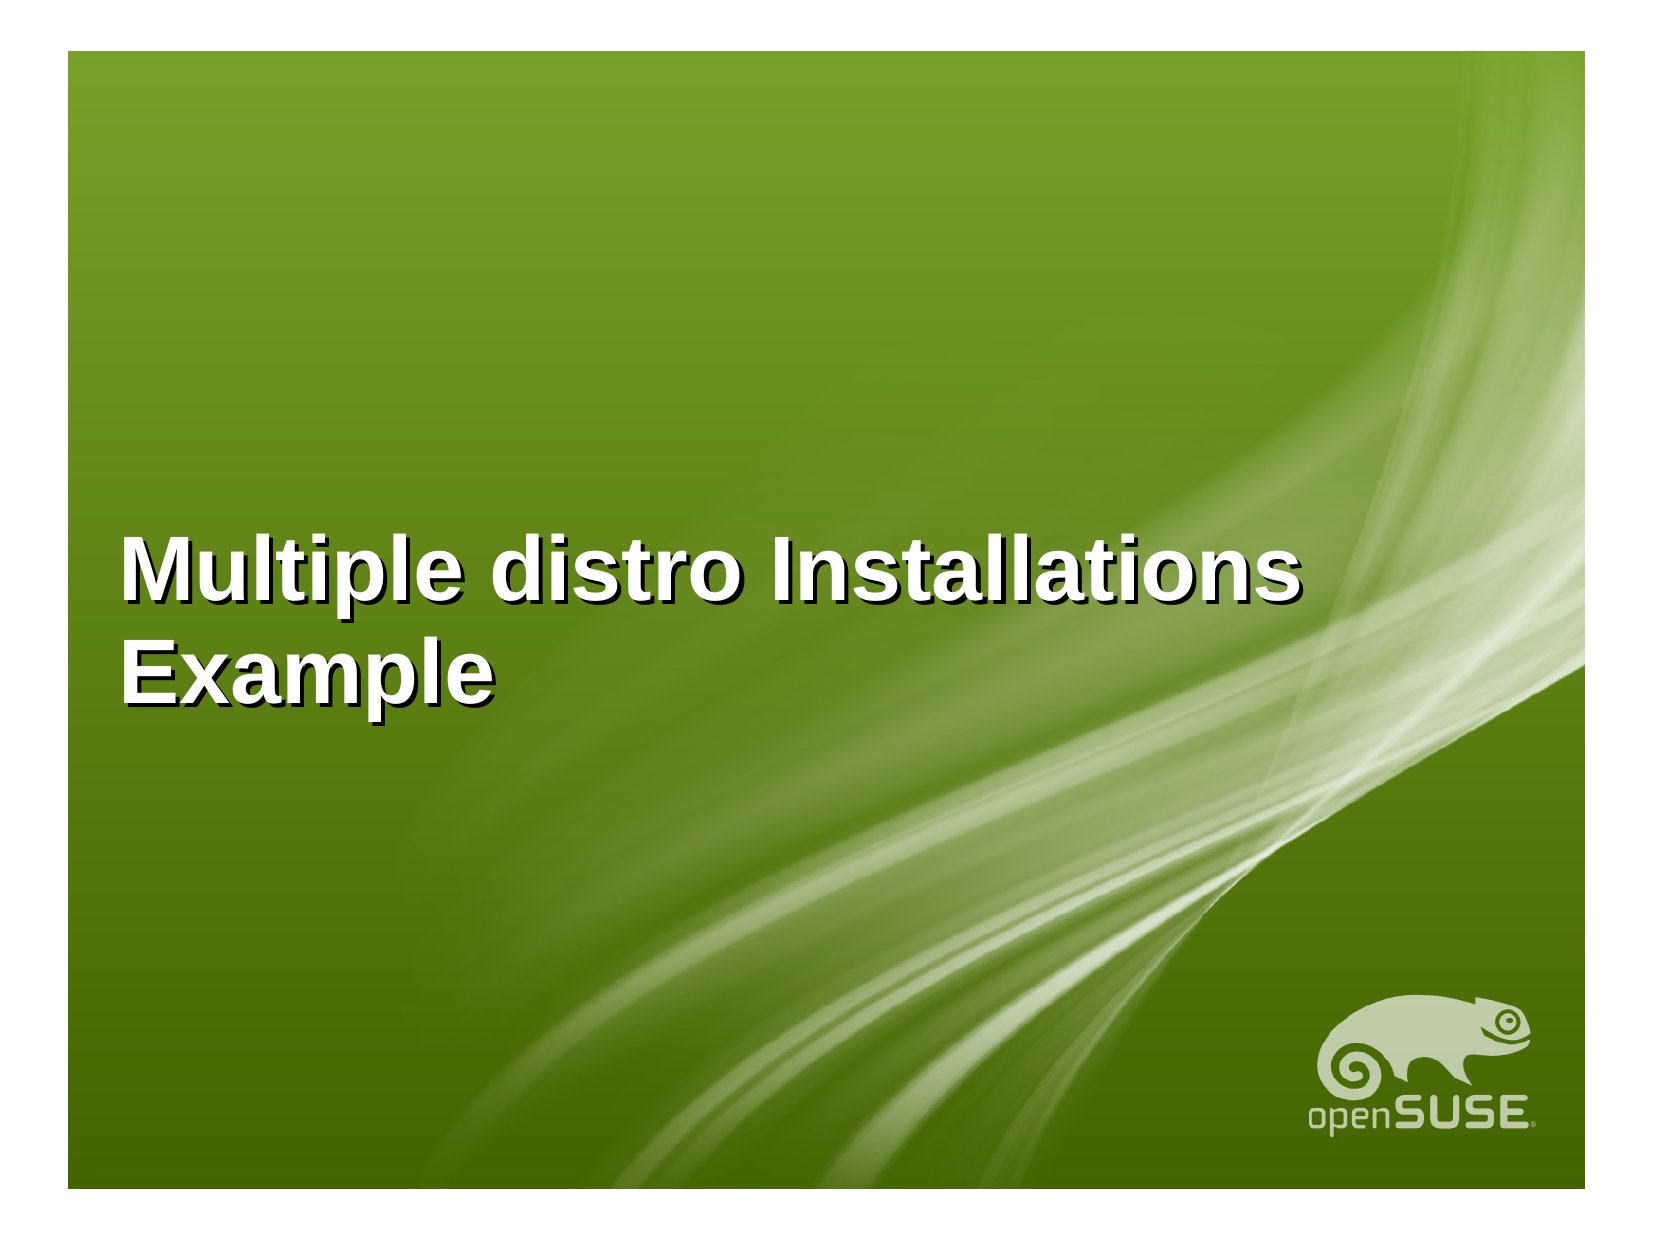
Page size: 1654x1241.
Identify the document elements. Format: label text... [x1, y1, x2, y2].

title Multiple distro Installations Example [118, 457, 1607, 783]
picture [68, 51, 1585, 1189]
